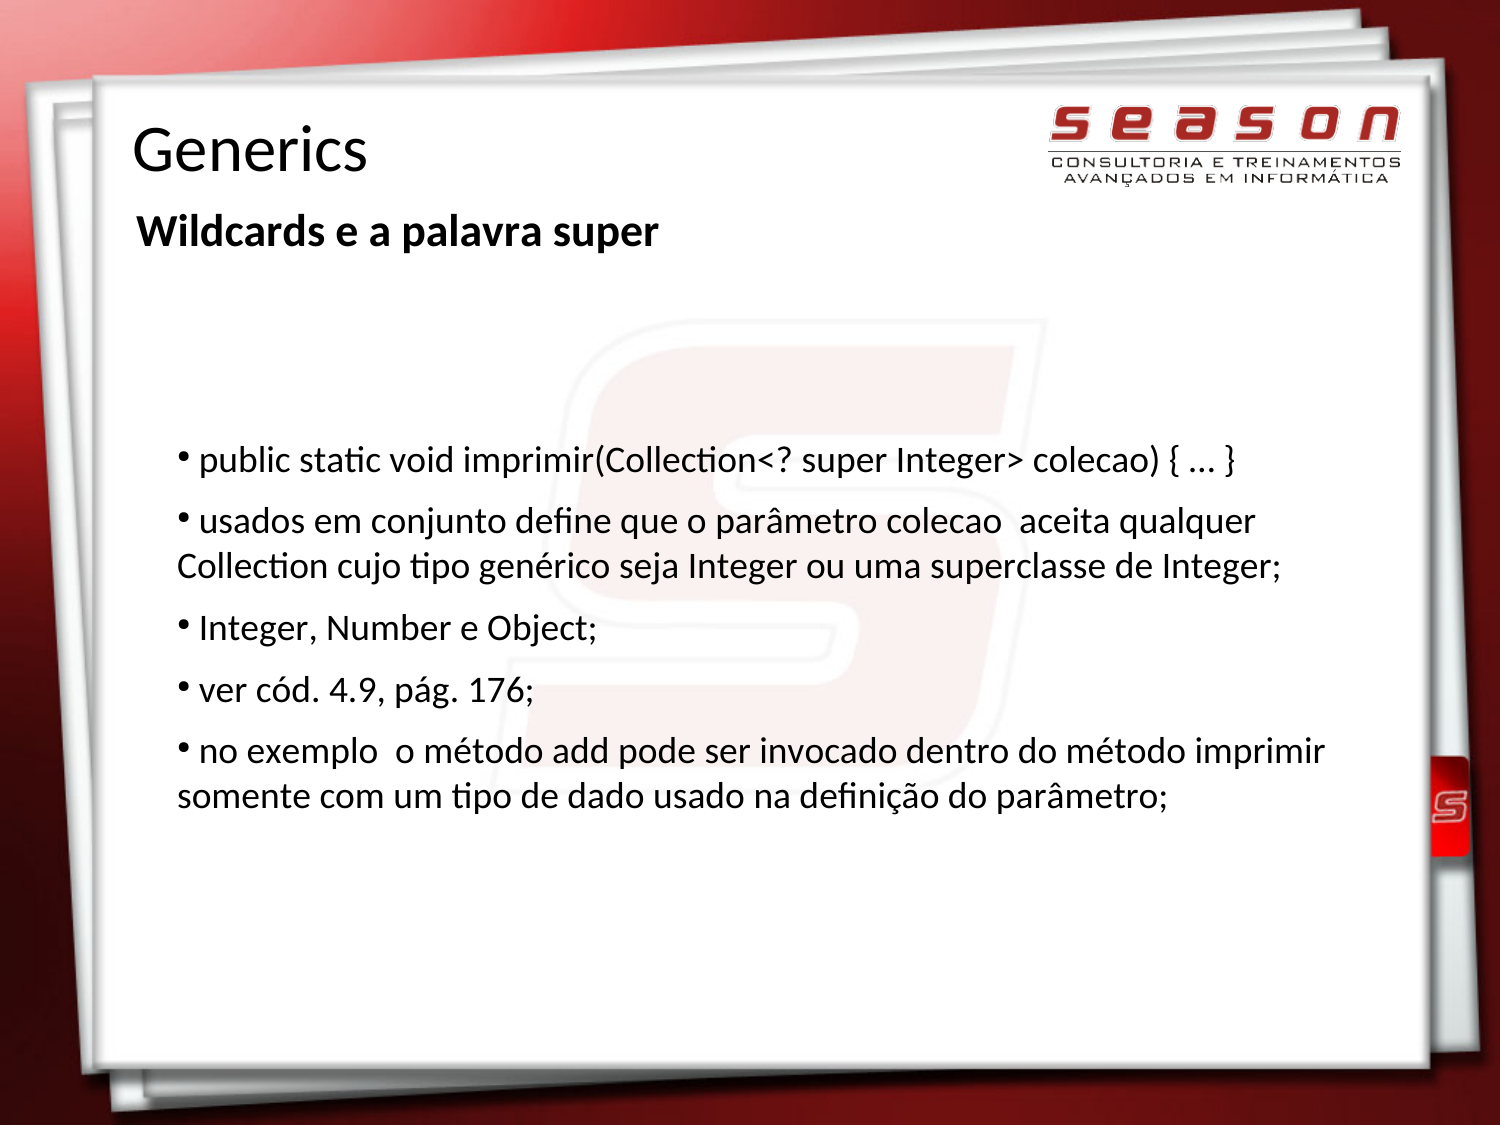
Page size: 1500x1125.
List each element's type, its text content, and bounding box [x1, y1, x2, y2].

text_box public static void imprimir(Collection<? super Integer> colecao) { … } usados em conjunto define que o parâmetro colecao aceita qualquer Collection cujo tipo genérico seja Integer ou uma superclasse de Integer; Integer, Number e Object; ver cód. 4.9, pág. 176; no exemplo o método add pode ser invocado dentro do método imprimir somente com um tipo de dado usado na definição do parâmetro; [177, 357, 1359, 894]
title Generics [118, 33, 1394, 257]
text_box Wildcards e a palavra super [119, 200, 1240, 256]
picture [0, 0, 1500, 1125]
